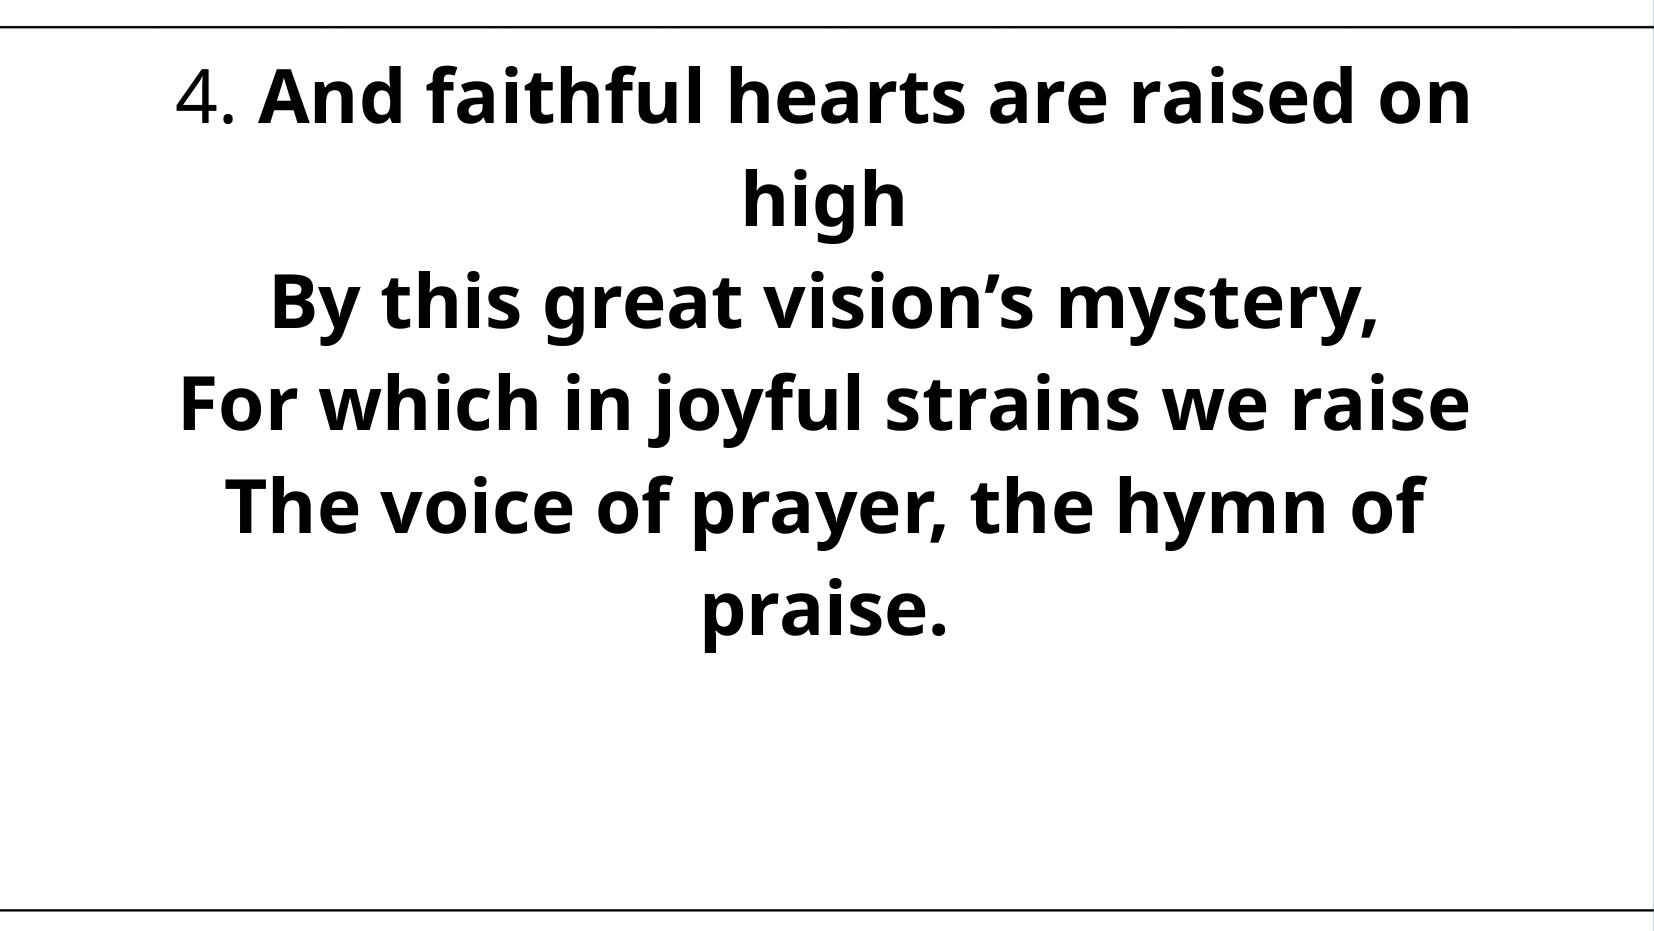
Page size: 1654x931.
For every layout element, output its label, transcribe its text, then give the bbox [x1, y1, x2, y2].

text_box 4. And faithful hearts are raised on high By this great vision’s mystery, For which in joyful strains we raise The voice of prayer, the hymn of praise. [75, 36, 1576, 451]
picture [0, 0, 1654, 931]
